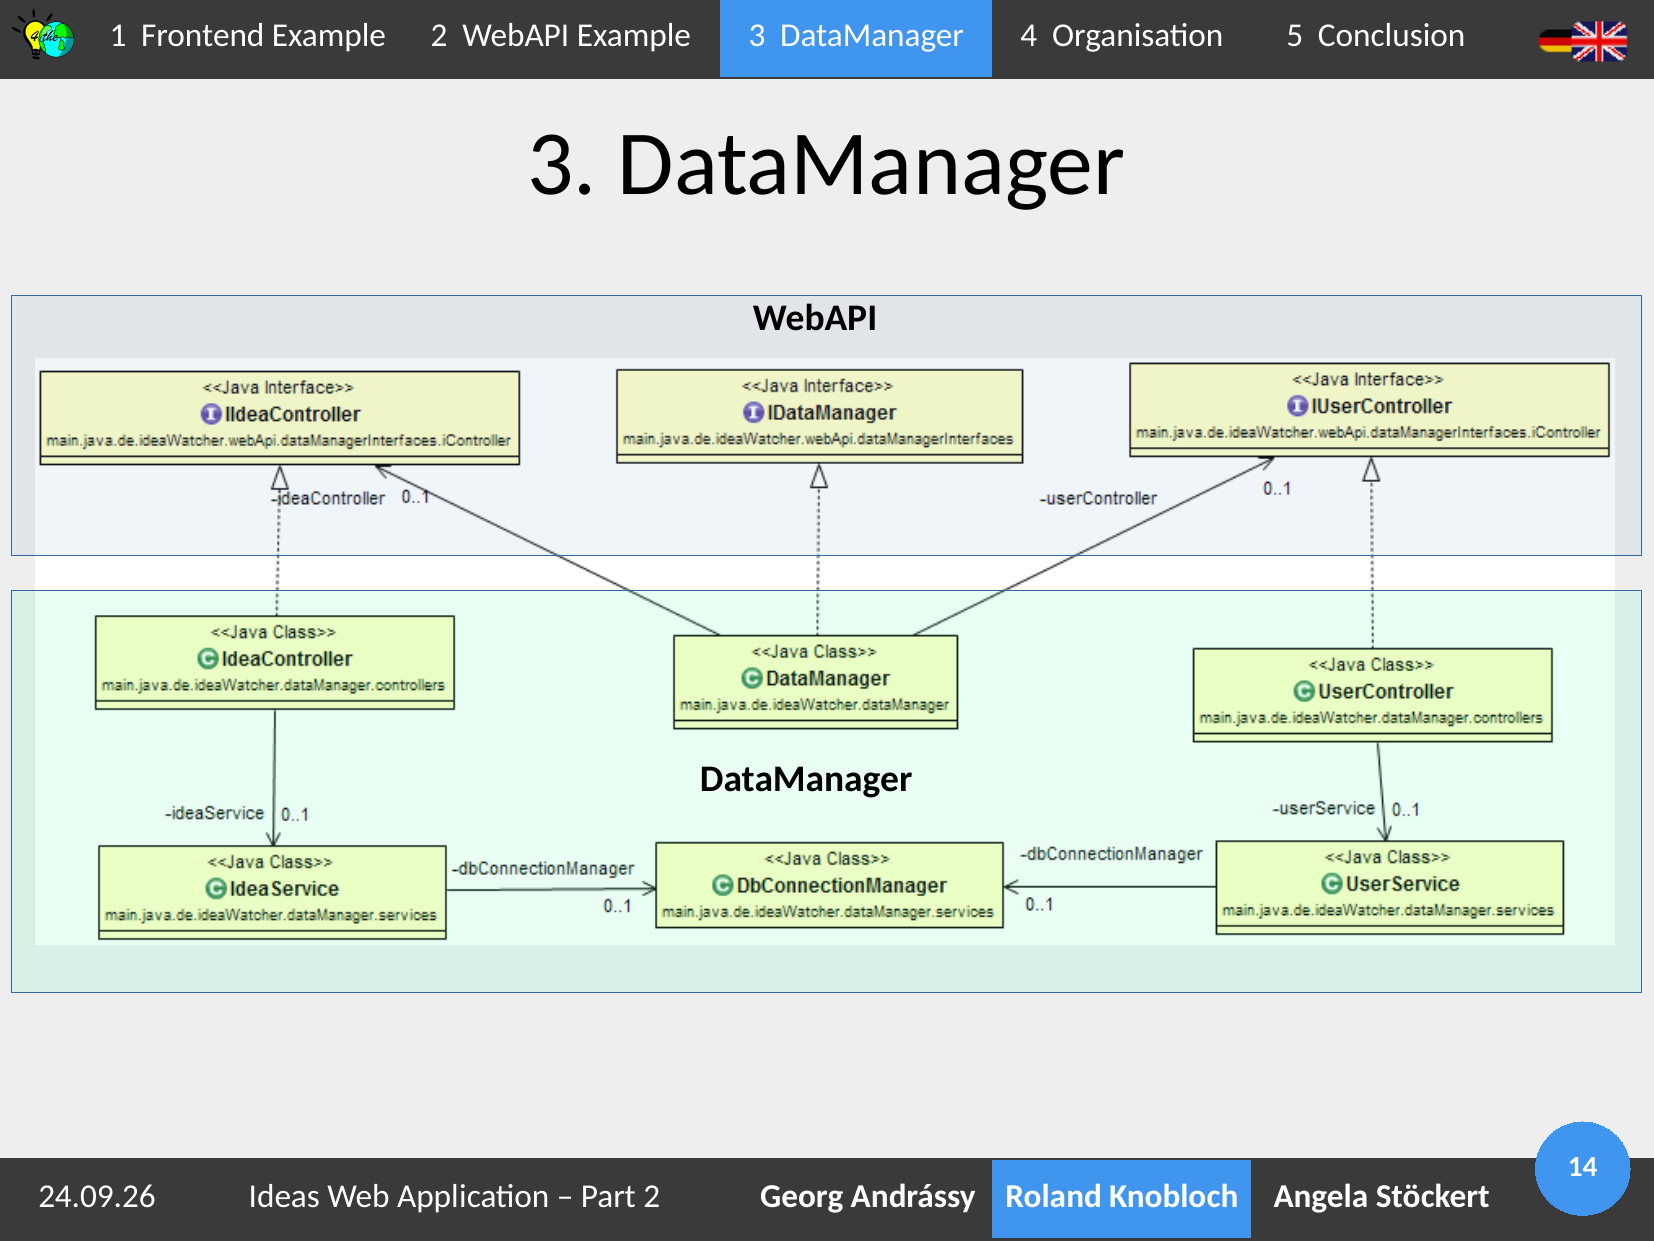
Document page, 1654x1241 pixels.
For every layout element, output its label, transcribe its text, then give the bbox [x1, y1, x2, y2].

text_box 5 Conclusion [1251, 0, 1501, 77]
picture [1536, 18, 1629, 64]
text_box 3 DataManager [720, 0, 992, 77]
text_box WebAPI [738, 295, 1128, 353]
text_box Roland Knobloch [992, 1160, 1251, 1238]
text_box DataManager [685, 755, 1075, 813]
picture [35, 556, 1615, 590]
text_box 4 Organisation [992, 0, 1251, 77]
text_box Ideas Web Application – Part 2 [242, 1160, 668, 1238]
picture [2, 0, 83, 79]
text_box 2 WebAPI Example [401, 0, 720, 77]
text_box 1 Frontend Example [94, 0, 401, 77]
text_box Georg Andrássy [744, 1160, 992, 1238]
text_box Angela Stöckert [1251, 1160, 1512, 1238]
text_box [11, 295, 1642, 556]
text_box [11, 590, 1642, 993]
title 3. DataManager [82, 94, 1571, 249]
